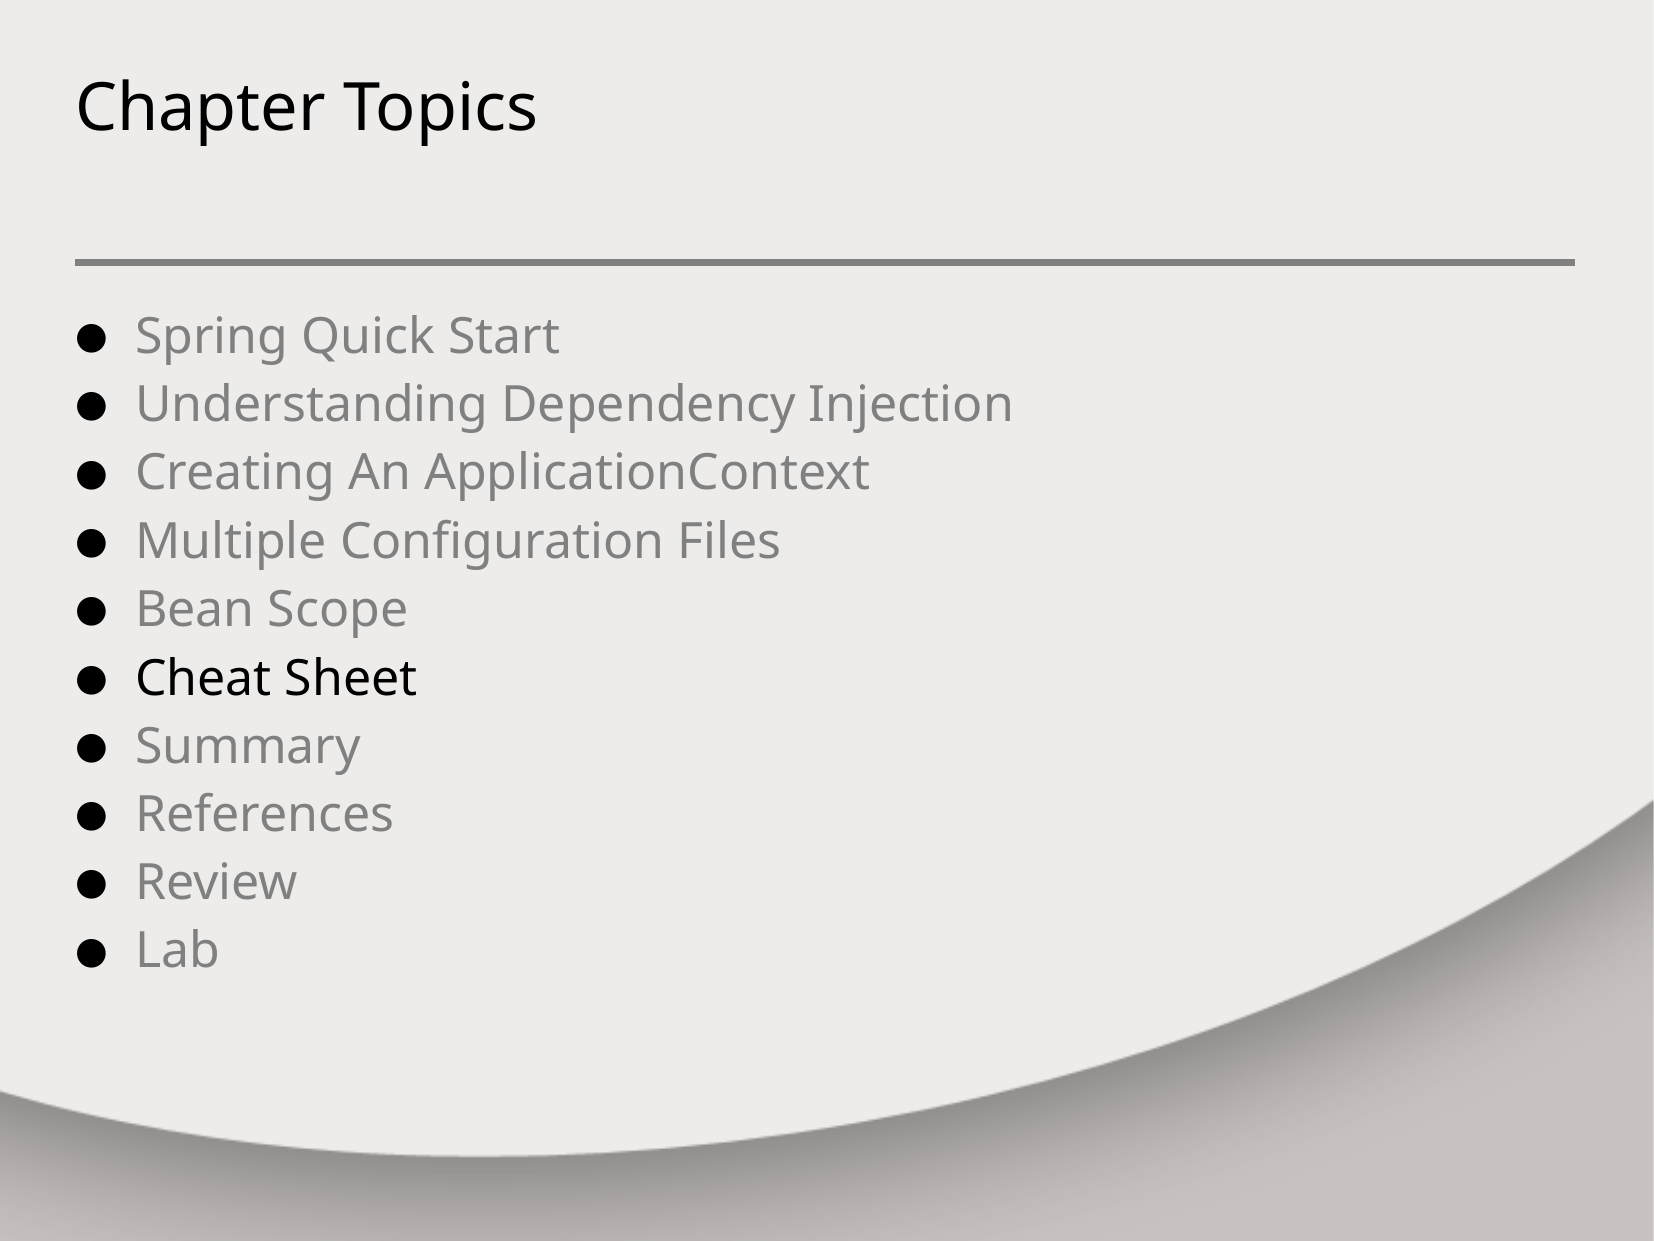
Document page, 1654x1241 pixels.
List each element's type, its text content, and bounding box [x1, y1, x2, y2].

title Chapter Topics [75, 75, 1576, 226]
list Spring Quick Start Understanding Dependency Injection Creating An ApplicationContext Multiple Configuration Files Bean Scope Cheat Sheet Summary References Review Lab [75, 300, 1576, 1163]
picture [0, 0, 1654, 1241]
